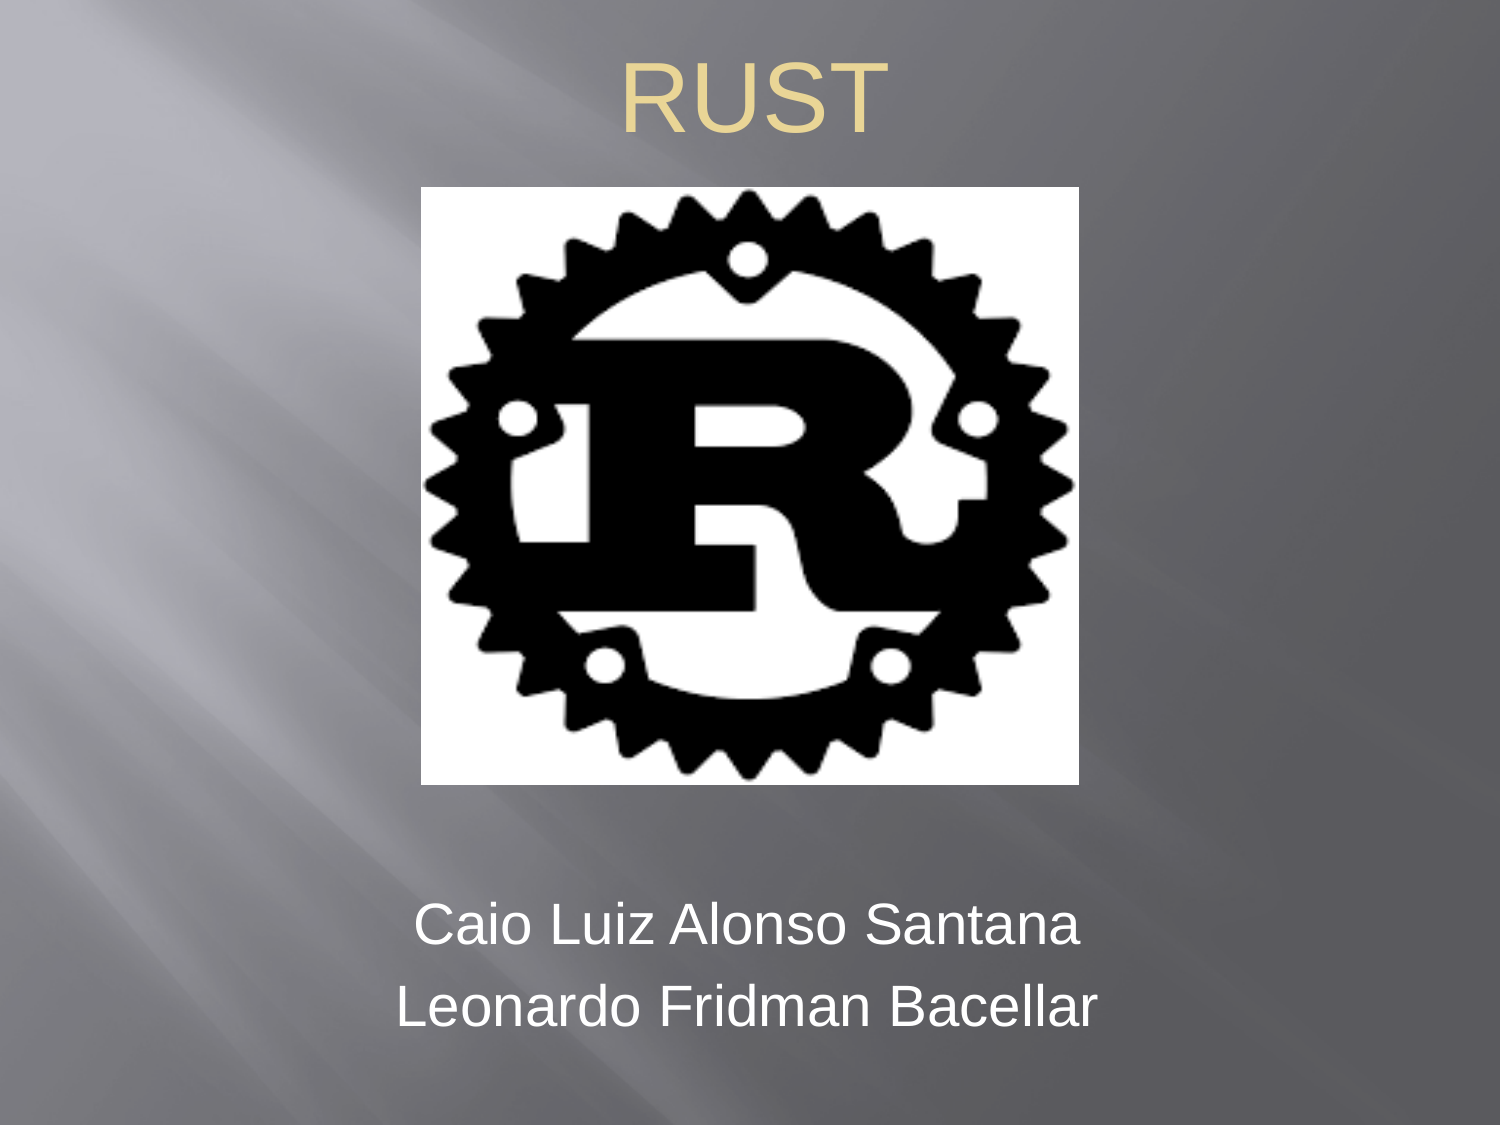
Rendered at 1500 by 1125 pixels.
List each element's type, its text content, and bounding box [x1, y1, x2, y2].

text_box Caio Luiz Alonso Santana Leonardo Fridman Bacellar [222, 878, 1273, 1050]
picture [0, 0, 1500, 1125]
text_box Rust [117, 23, 1393, 153]
